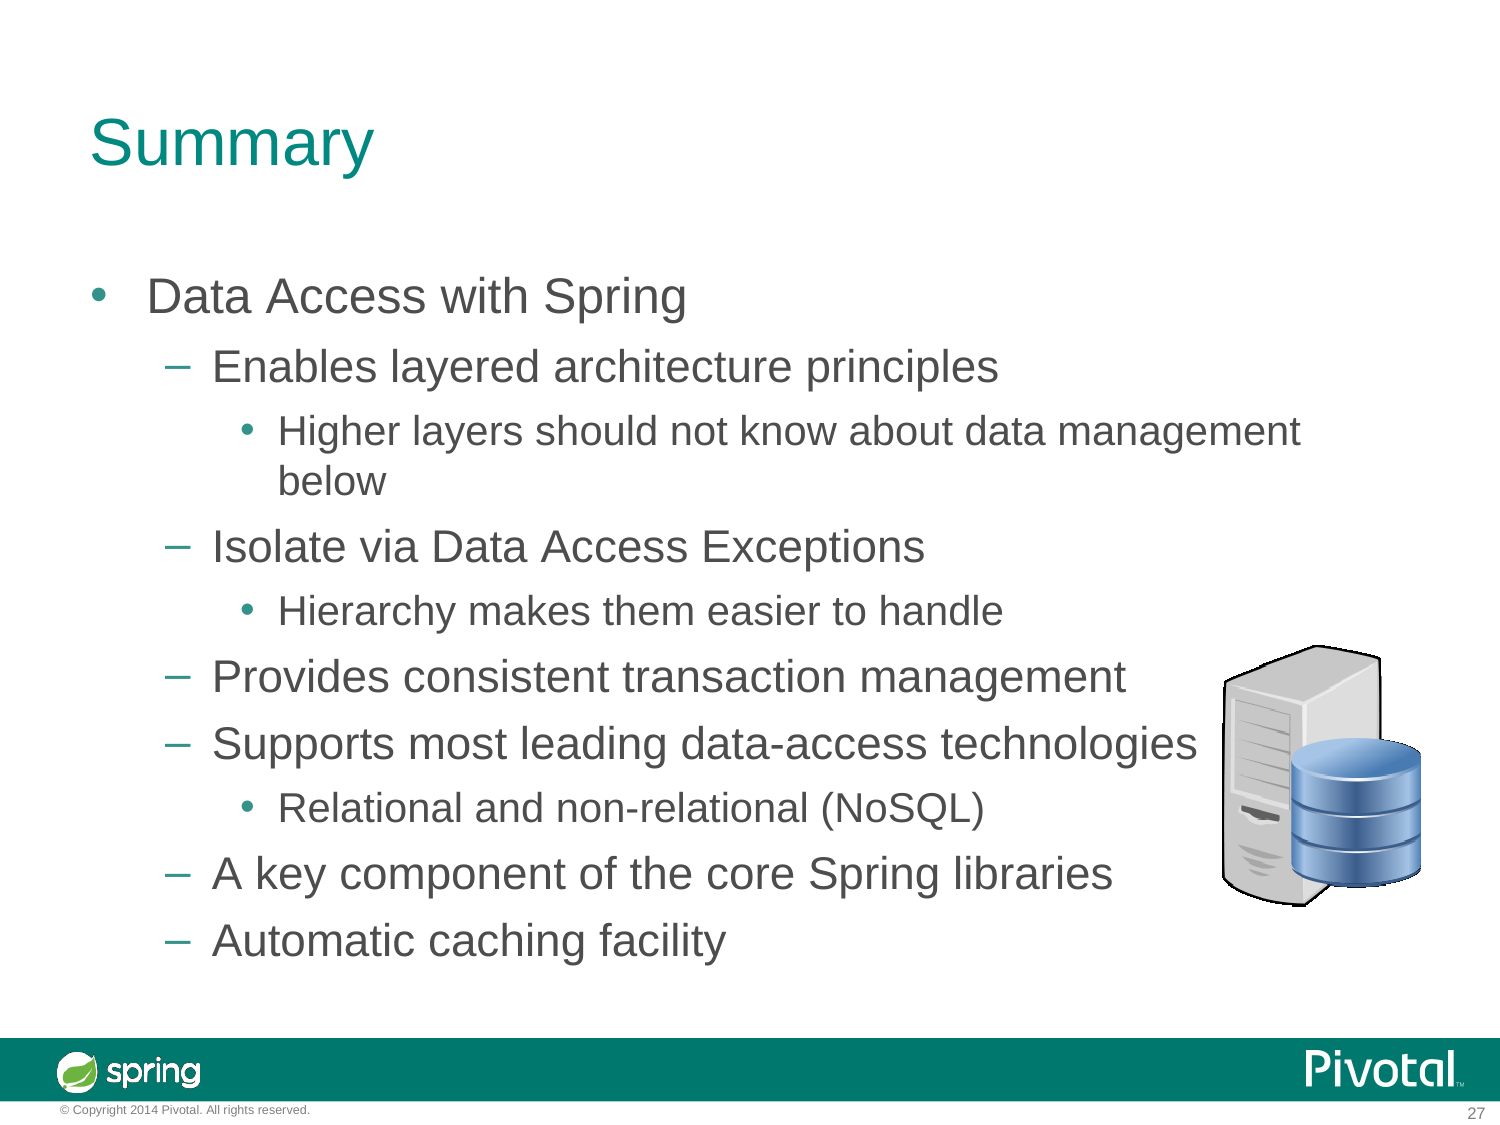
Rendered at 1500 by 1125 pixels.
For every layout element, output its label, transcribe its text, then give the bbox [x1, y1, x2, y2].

picture [32, 1041, 210, 1103]
picture [1306, 1050, 1464, 1087]
title Summary [75, 45, 1426, 233]
list Data Access with Spring Enables layered architecture principles Higher layers should not know about data management below Isolate via Data Access Exceptions Hierarchy makes them easier to handle Provides consistent transaction management Supports most leading data-access technologies Relational and non-relational (NoSQL) A key component of the core Spring libraries Automatic caching facility [75, 262, 1426, 1005]
